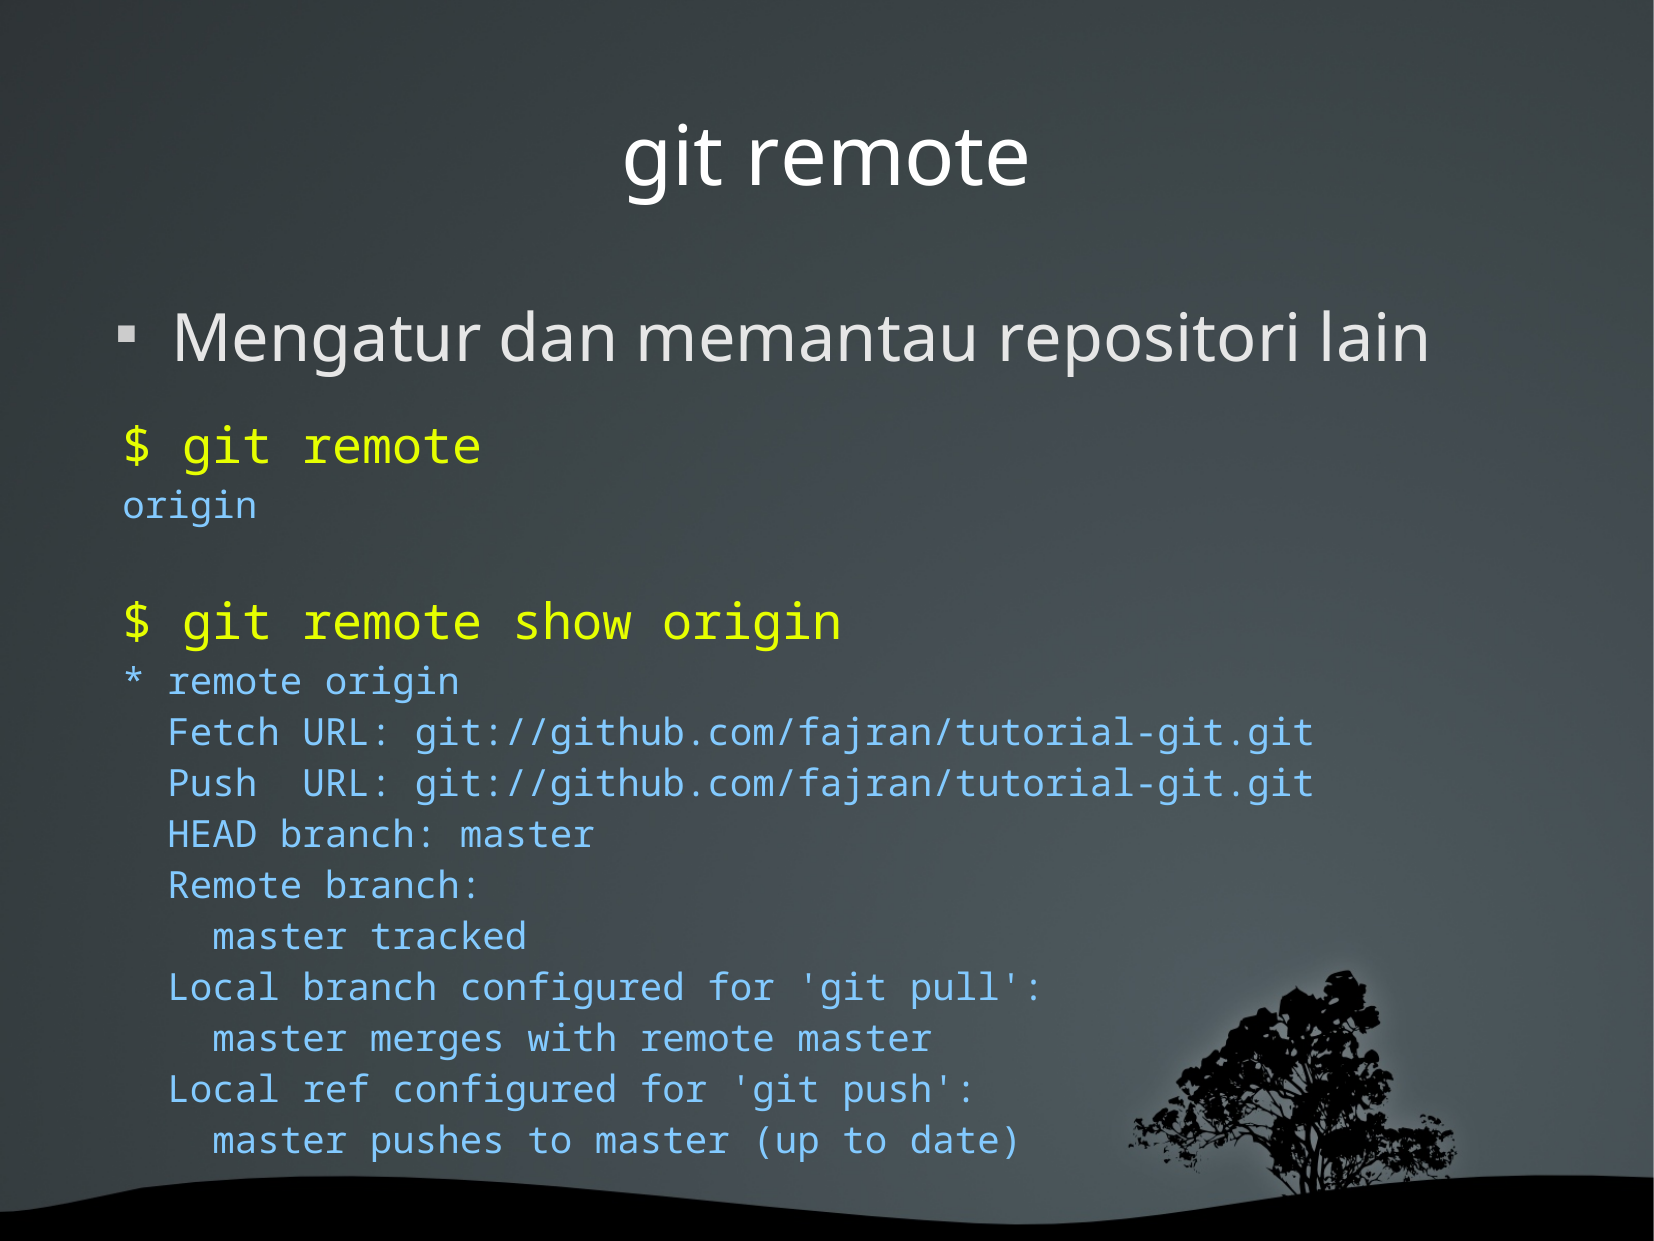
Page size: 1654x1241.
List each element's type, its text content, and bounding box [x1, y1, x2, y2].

list Mengatur dan memantau repositori lain [82, 290, 1571, 1109]
title git remote [82, 49, 1571, 257]
picture [0, 0, 1654, 1241]
